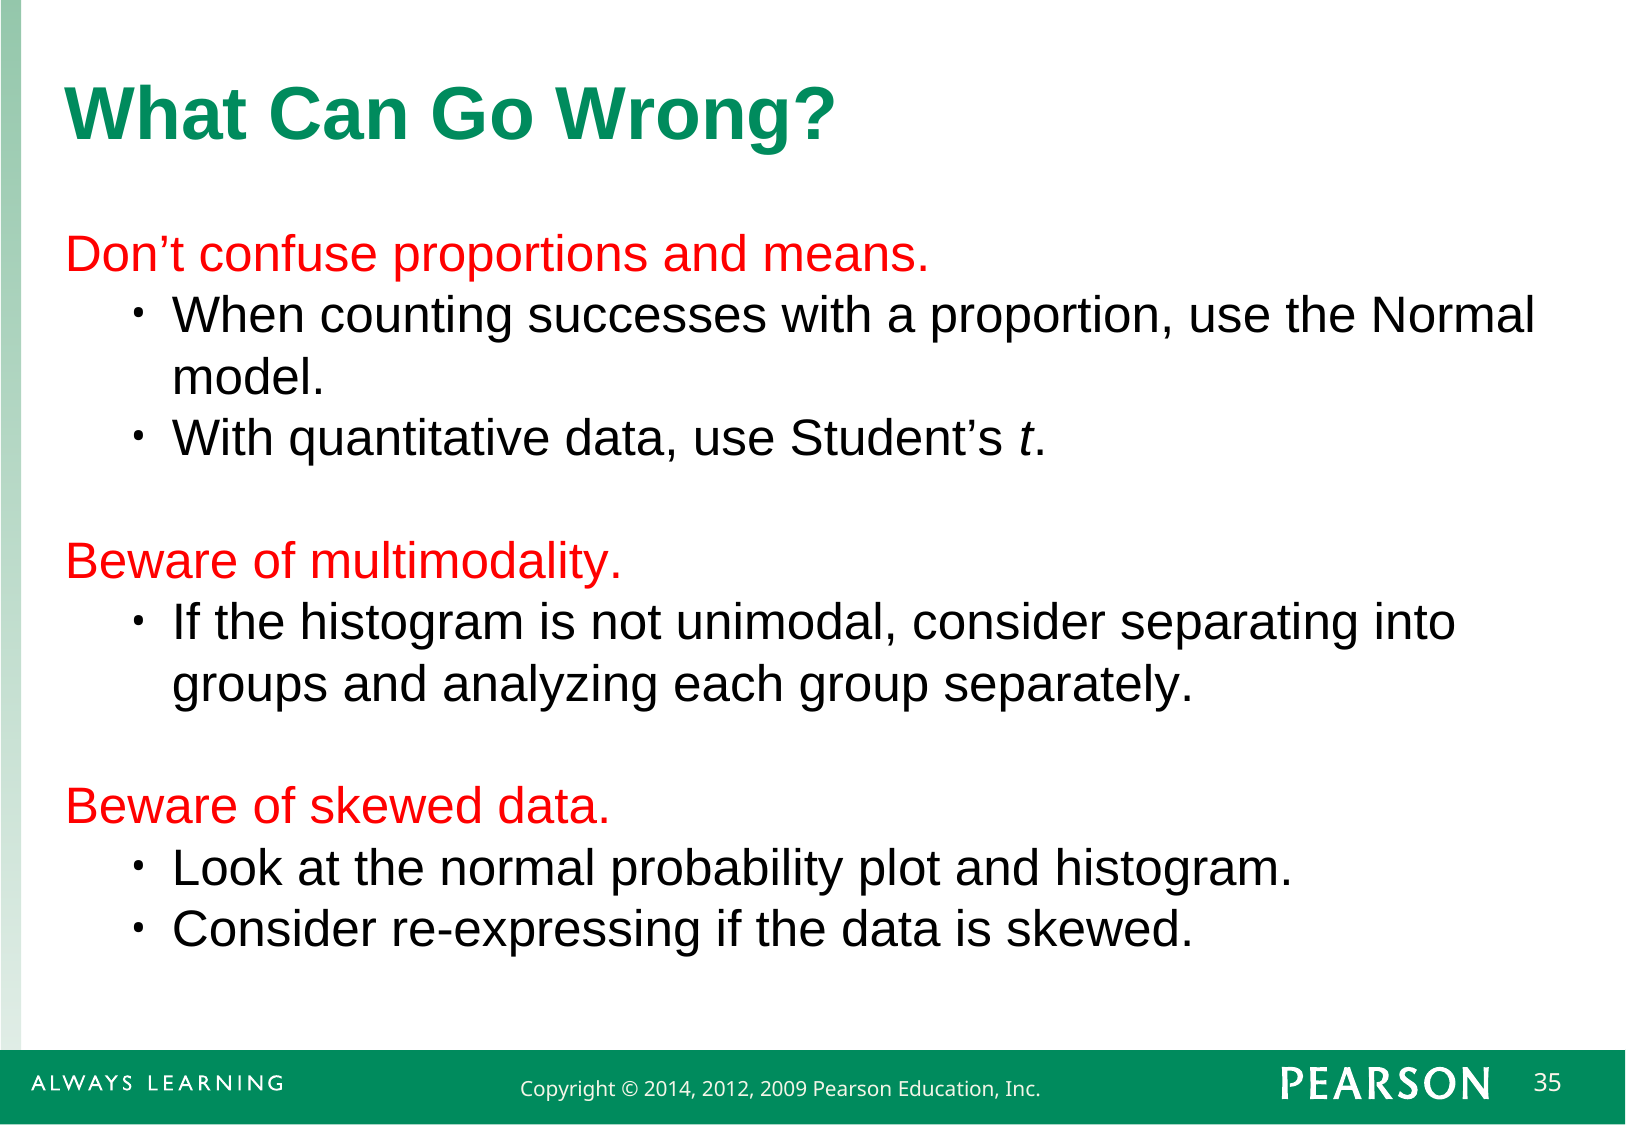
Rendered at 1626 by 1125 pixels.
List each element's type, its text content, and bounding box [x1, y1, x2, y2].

list Don’t confuse proportions and means. When counting successes with a proportion, use the Normal model. With quantitative data, use Student’s t. Beware of multimodality. If the histogram is not unimodal, consider separating into groups and analyzing each group separately. Beware of skewed data. Look at the normal probability plot and histogram. Consider re-expressing if the data is skewed. [64, 220, 1560, 963]
title What Can Go Wrong? [64, 64, 1560, 213]
